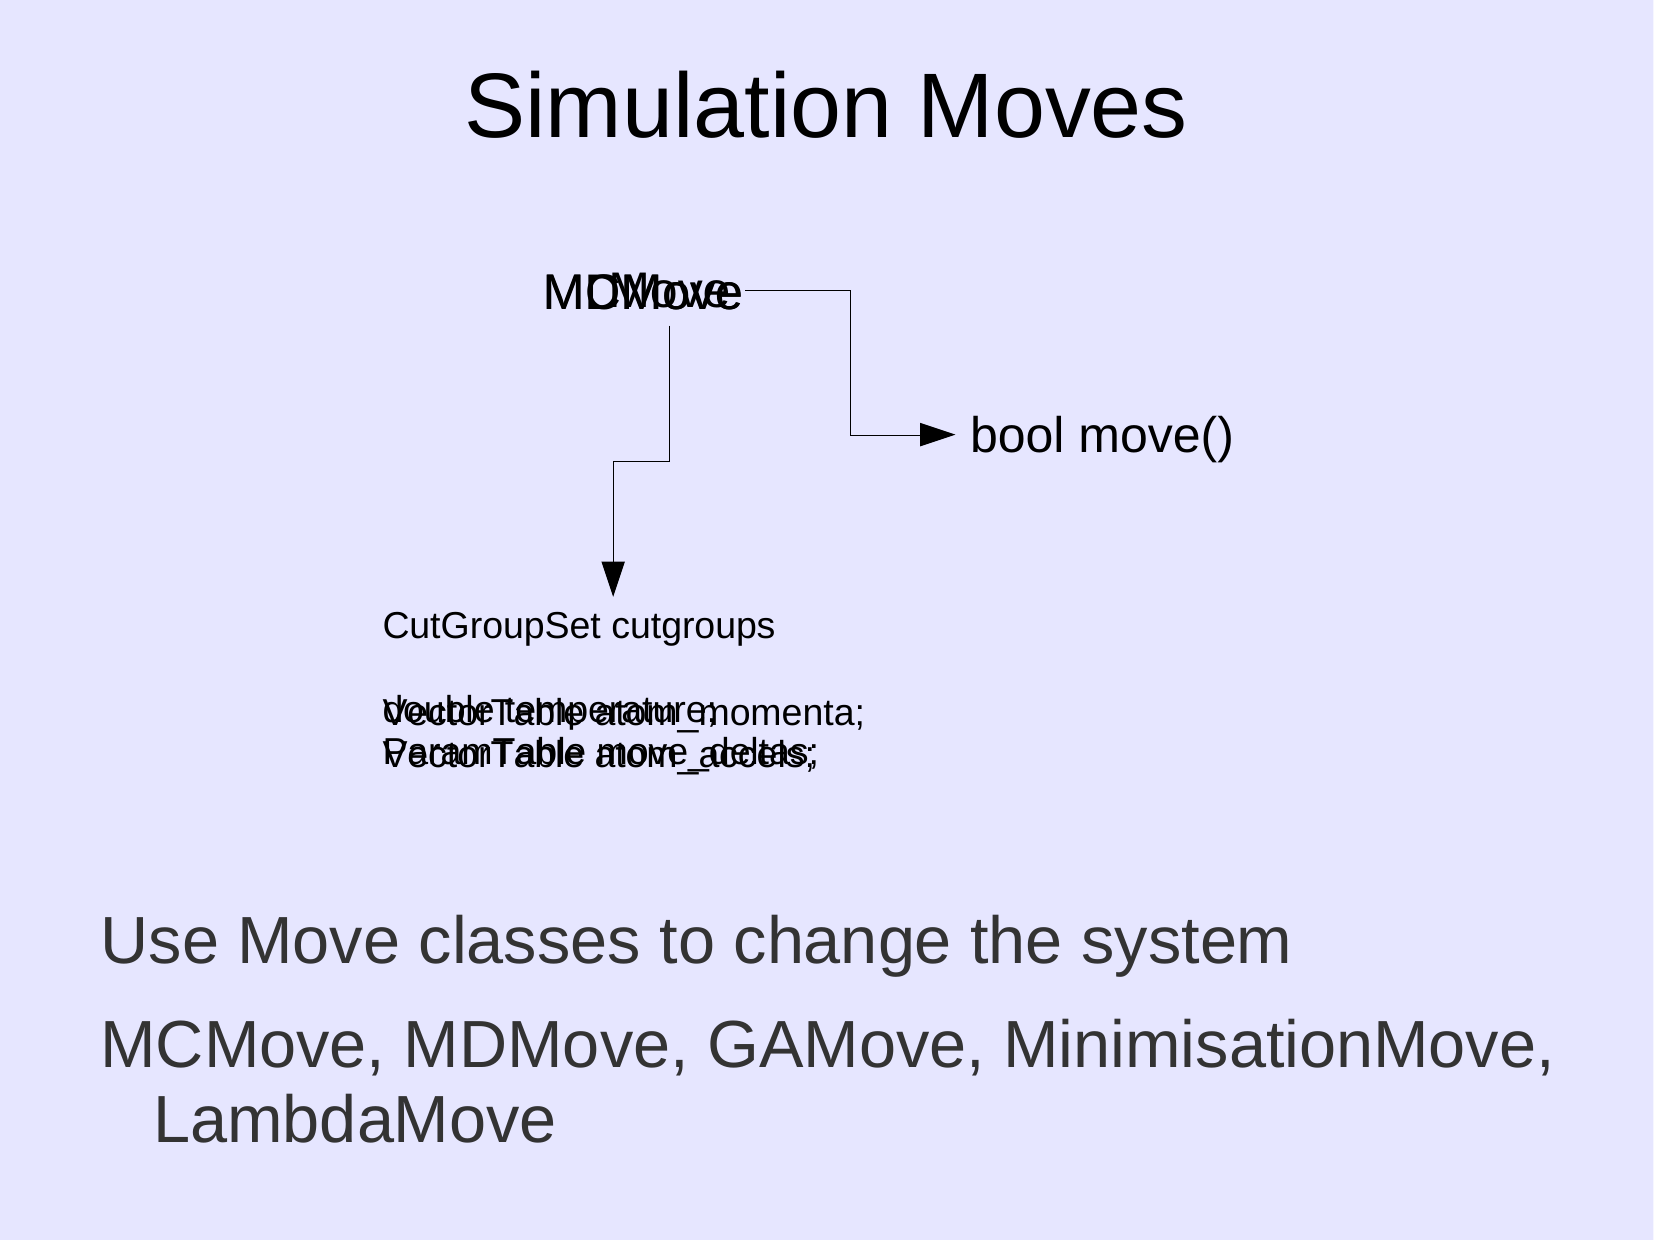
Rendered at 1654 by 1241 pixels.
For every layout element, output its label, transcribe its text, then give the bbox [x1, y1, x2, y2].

text_box MDMove [527, 256, 758, 328]
text_box VectorTable atom_momenta; VectorTable atom_accels; [367, 683, 918, 797]
text_box bool move() [955, 399, 1250, 470]
text_box CutGroupSet cutgroups double temperature; ParamTable move_deltas; [367, 596, 859, 683]
list Use Move classes to change the system MCMove, MDMove, GAMove, MinimisationMove, LambdaMove [82, 902, 1571, 1157]
title Simulation Moves [82, 49, 1571, 163]
